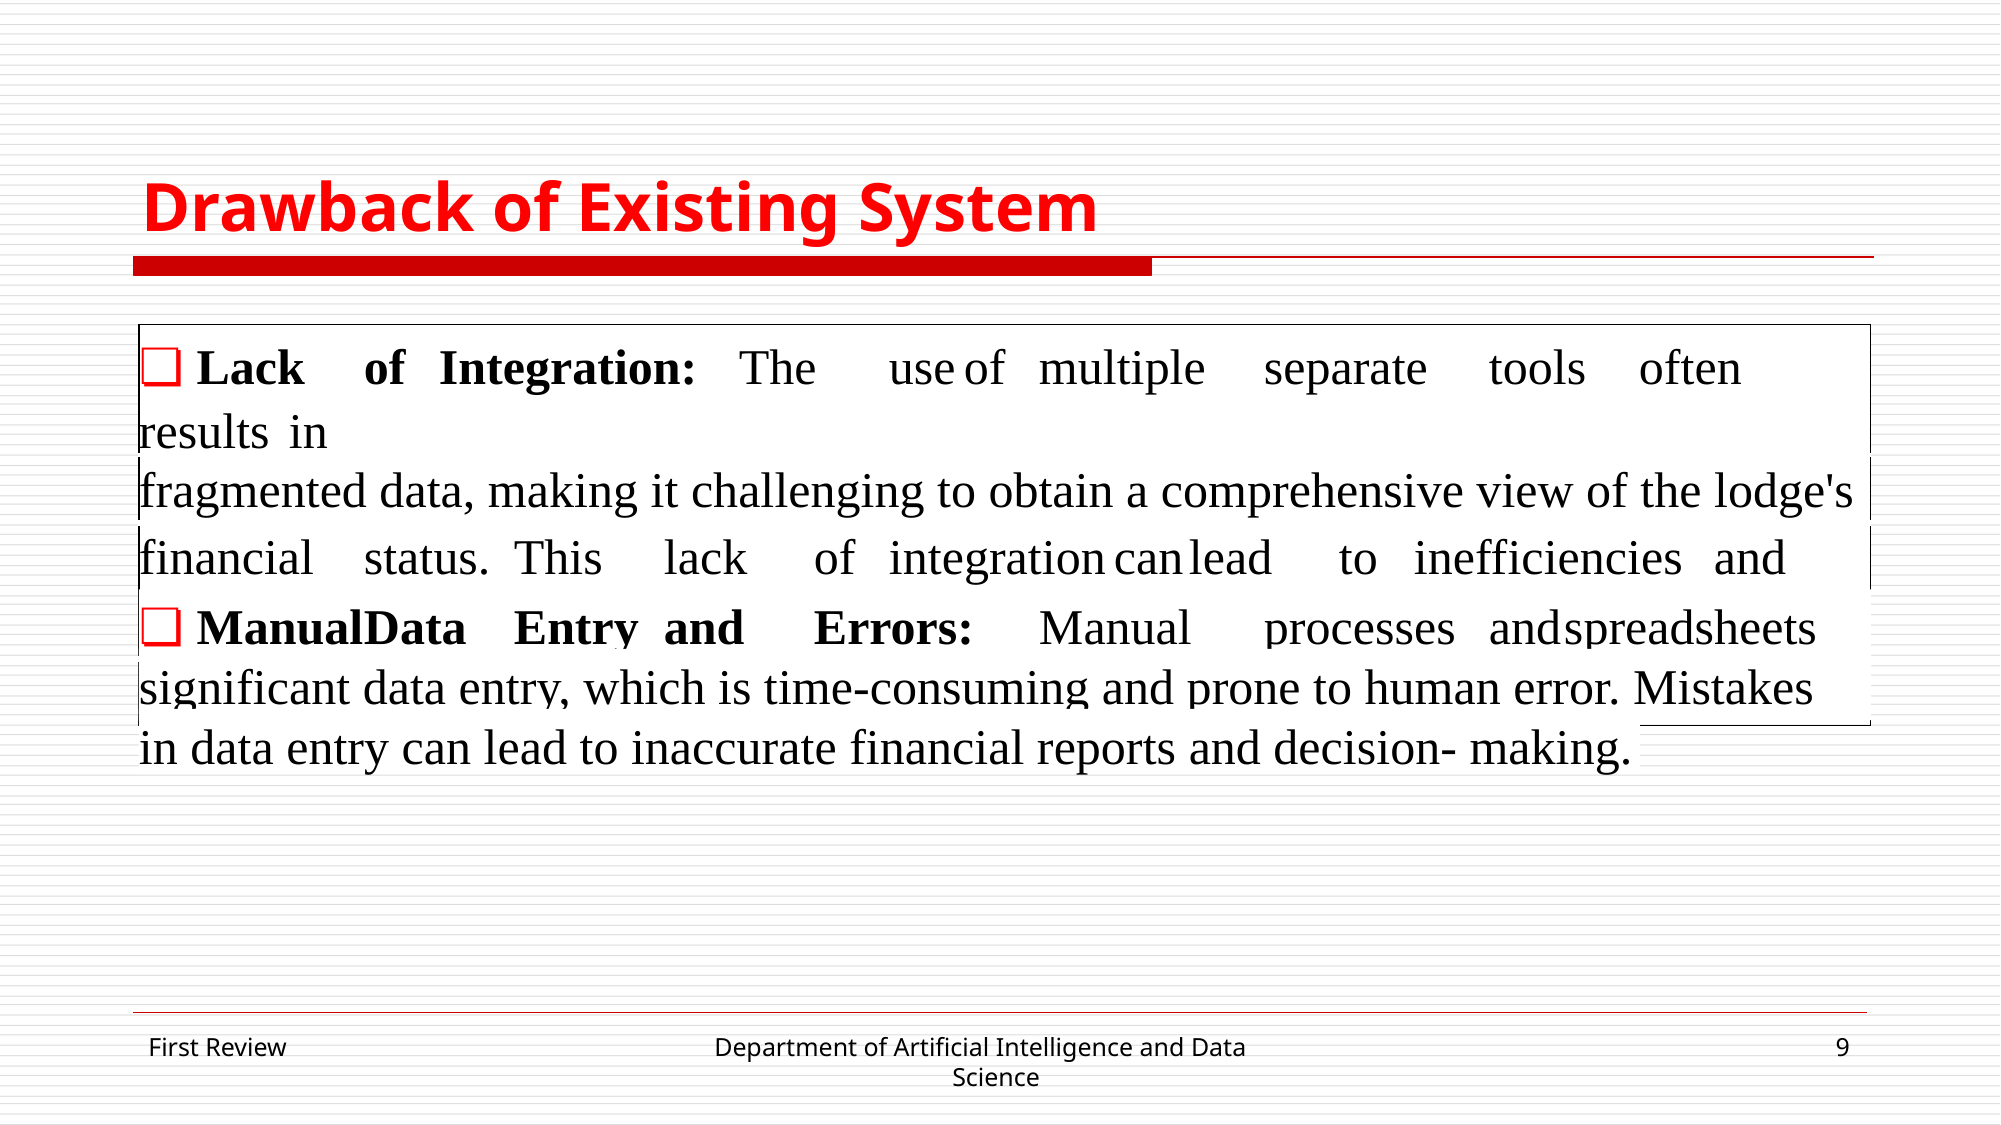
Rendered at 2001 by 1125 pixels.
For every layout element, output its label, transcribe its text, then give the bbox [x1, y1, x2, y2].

text_box ❏ Manual Data Entry and Errors: Manual processes and spreadsheets require [138, 589, 1871, 648]
slide_number <number> [1813, 1029, 1861, 1125]
table_cell [1640, 721, 1870, 725]
footer Department of Artificial Intelligence and Data Science [701, 1029, 1288, 1125]
table_cell fragmented data, making it challenging to obtain a comprehensive view of the lodge's [140, 457, 1870, 520]
picture [0, 0, 2000, 1125]
title Drawback of Existing System [139, 162, 1871, 324]
text_box significant data entry, which is time-consuming and prone to human error. Mistakes [138, 648, 1872, 715]
table_header ❏ Lack of Integration: The use of multiple separate tools often results in [140, 325, 1870, 453]
slide_number First Review [146, 1029, 304, 1125]
table_cell financial status. This lack of integration can lead to inefficiencies and increased [140, 526, 1870, 589]
text_box in data entry can lead to inaccurate financial reports and decision- making. [138, 708, 1640, 775]
